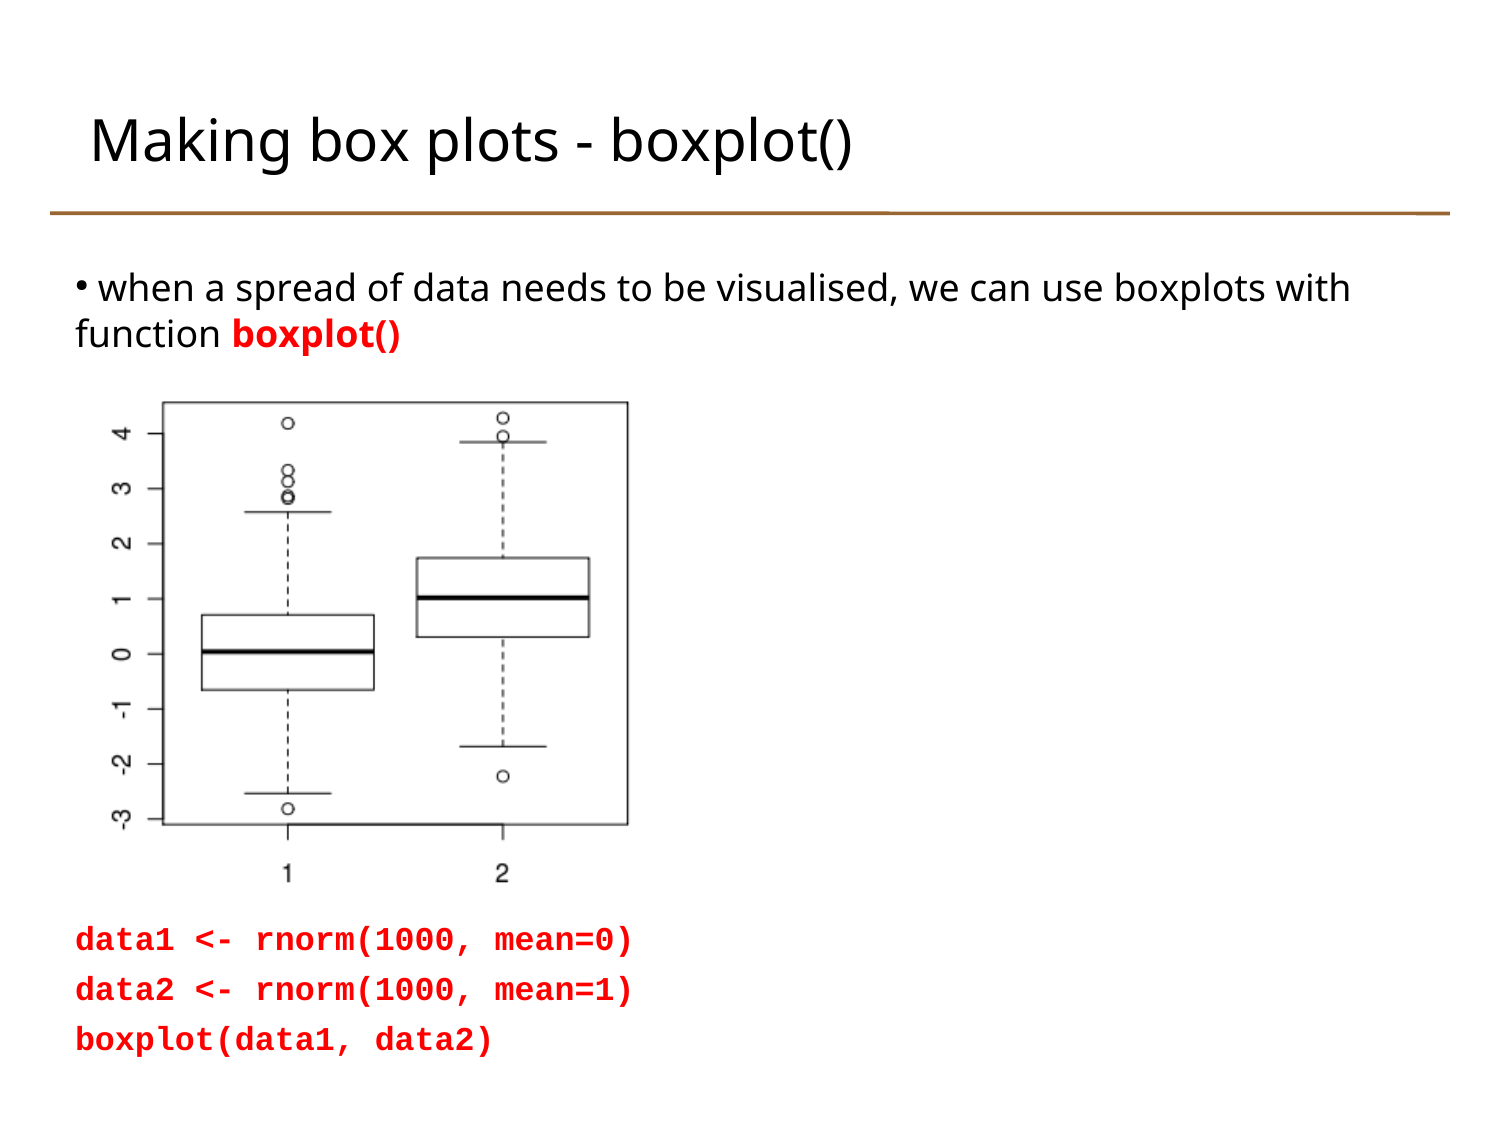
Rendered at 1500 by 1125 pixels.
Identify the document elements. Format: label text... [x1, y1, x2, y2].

list when a spread of data needs to be visualised, we can use boxplots with function boxplot() data1 <- rnorm(1000, mean=0) data2 <- rnorm(1000, mean=1) boxplot(data1, data2) [75, 263, 1430, 1073]
picture [98, 397, 638, 895]
title Making box plots - boxplot() [75, 44, 1424, 232]
